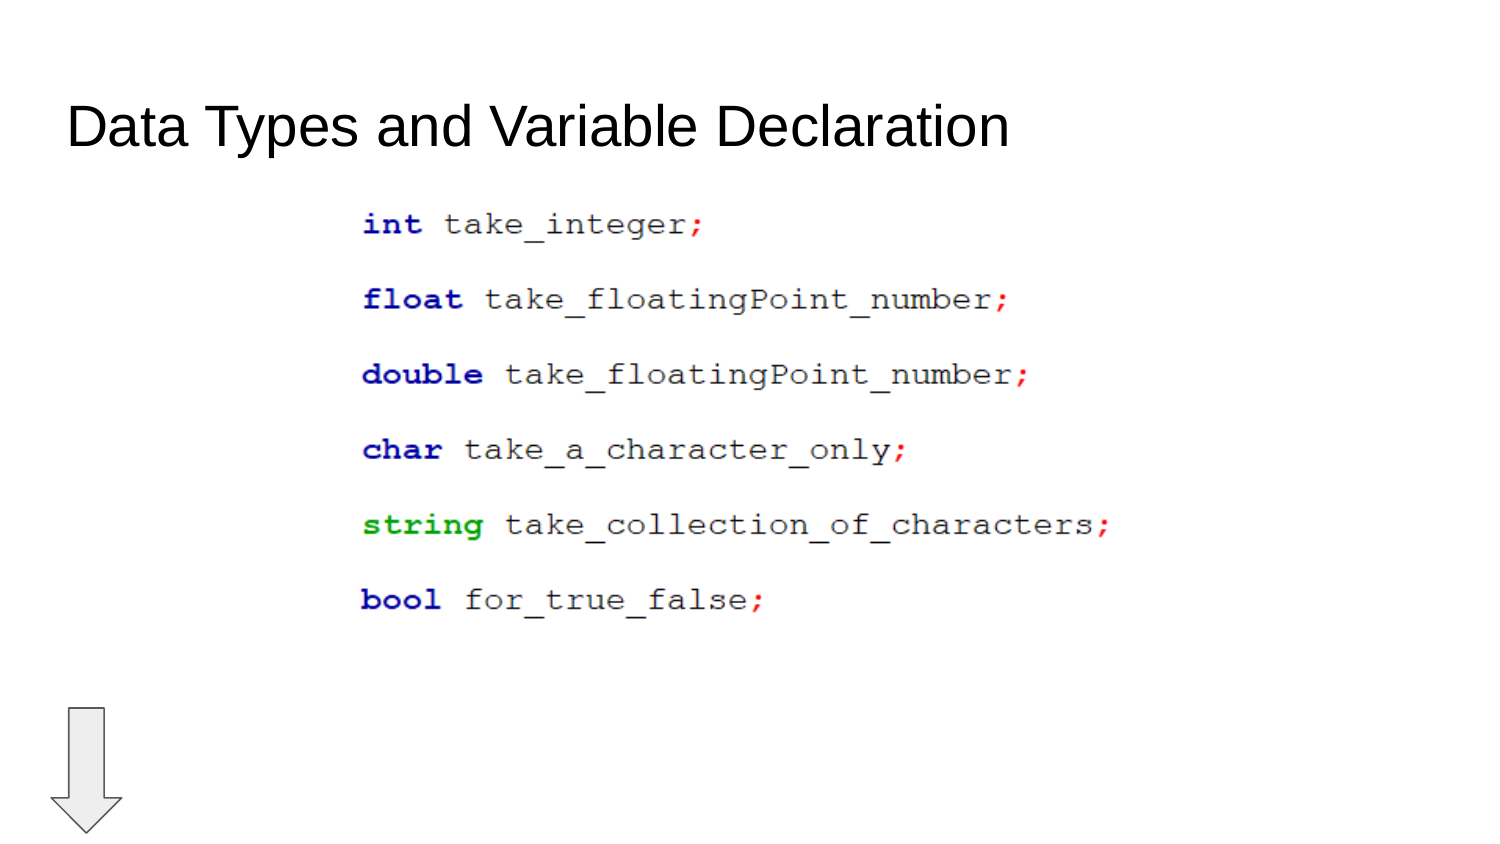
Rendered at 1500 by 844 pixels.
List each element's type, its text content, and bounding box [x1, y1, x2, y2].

text_box [51, 708, 122, 834]
title Data Types and Variable Declaration [51, 72, 1449, 167]
picture [321, 193, 1179, 650]
